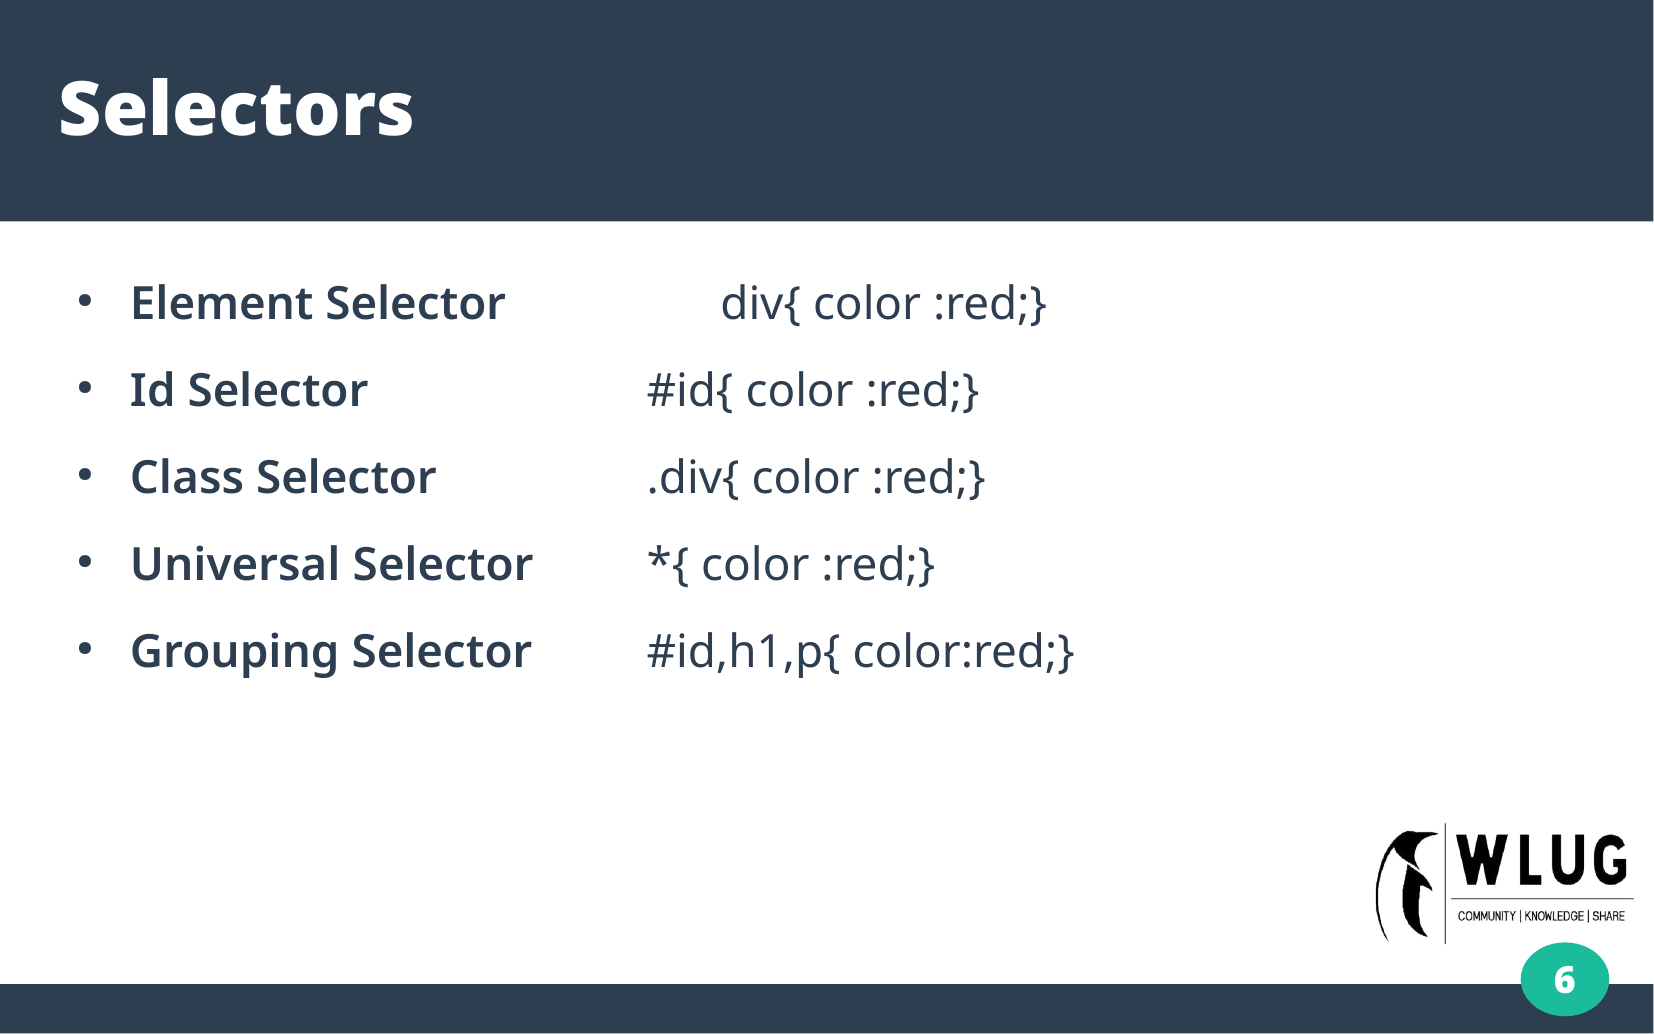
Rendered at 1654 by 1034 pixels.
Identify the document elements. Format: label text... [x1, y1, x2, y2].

picture [1358, 814, 1643, 950]
title Selectors [59, 41, 1595, 173]
list Element Selector div{ color :red;} Id Selector #id{ color :red;} Class Selector .div{ color :red;} Universal Selector *{ color :red;} Grouping Selector #id,h1,p{ color:red;} [59, 270, 1595, 960]
